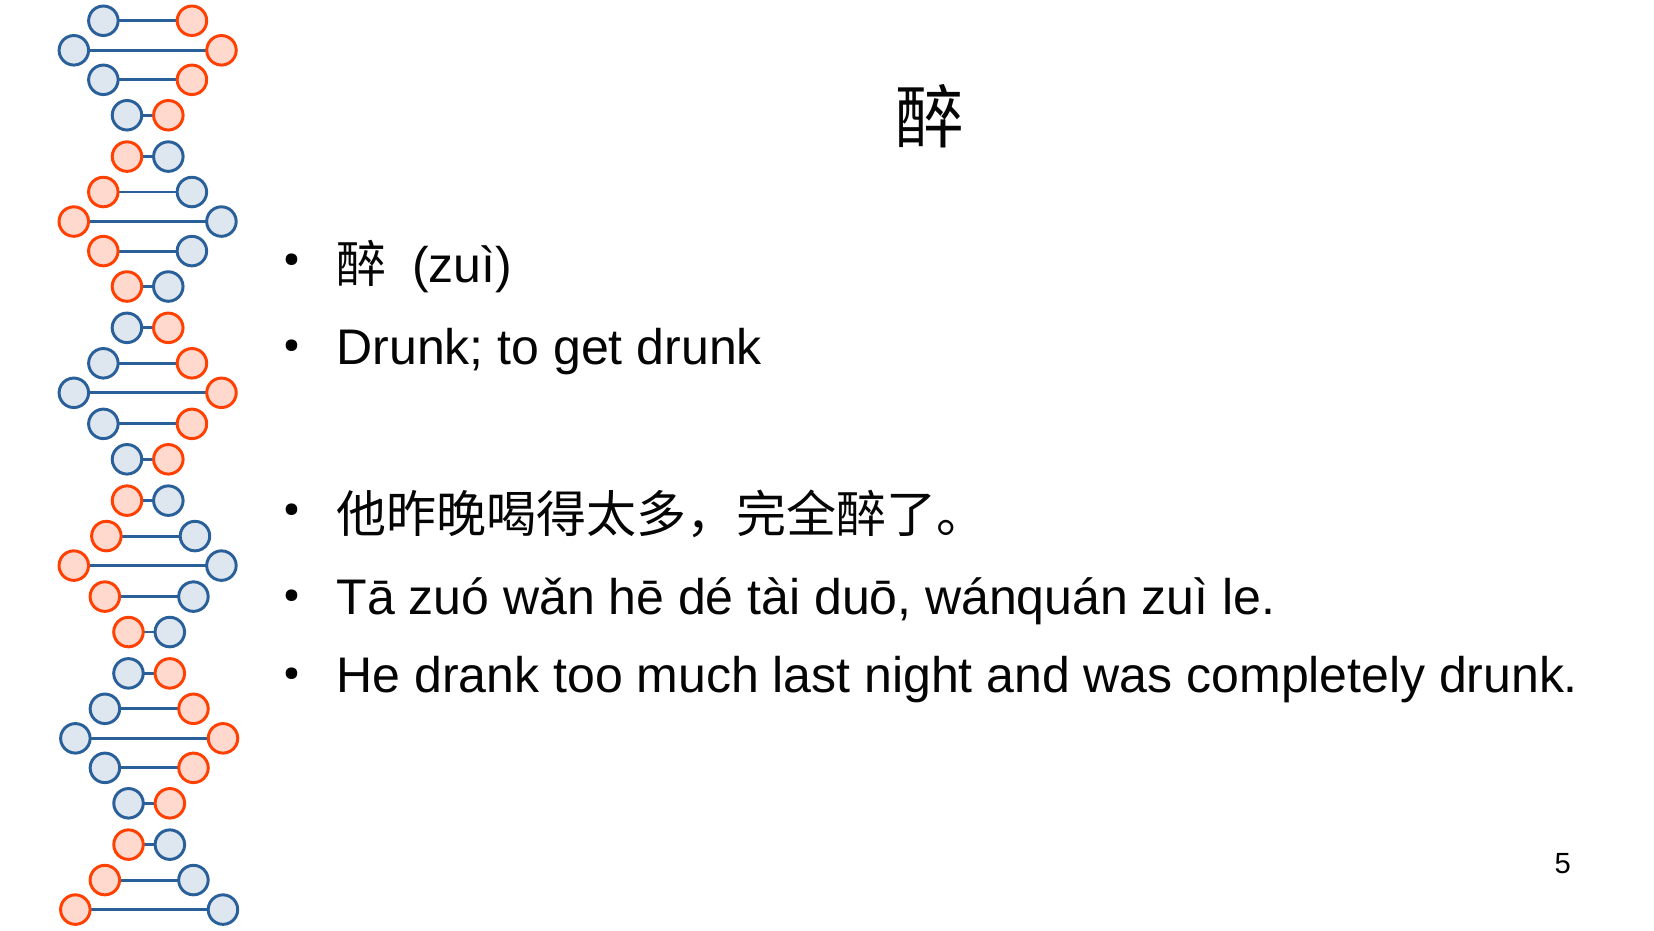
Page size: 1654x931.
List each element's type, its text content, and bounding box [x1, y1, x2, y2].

list 醉 (zuì) Drunk; to get drunk 他昨晚喝得太多，完全醉了。 Tā zuó wǎn hē dé tài duō, wánquán zuì le. He drank too much last night and was completely drunk. [265, 224, 1595, 764]
title 醉 [265, 35, 1595, 189]
